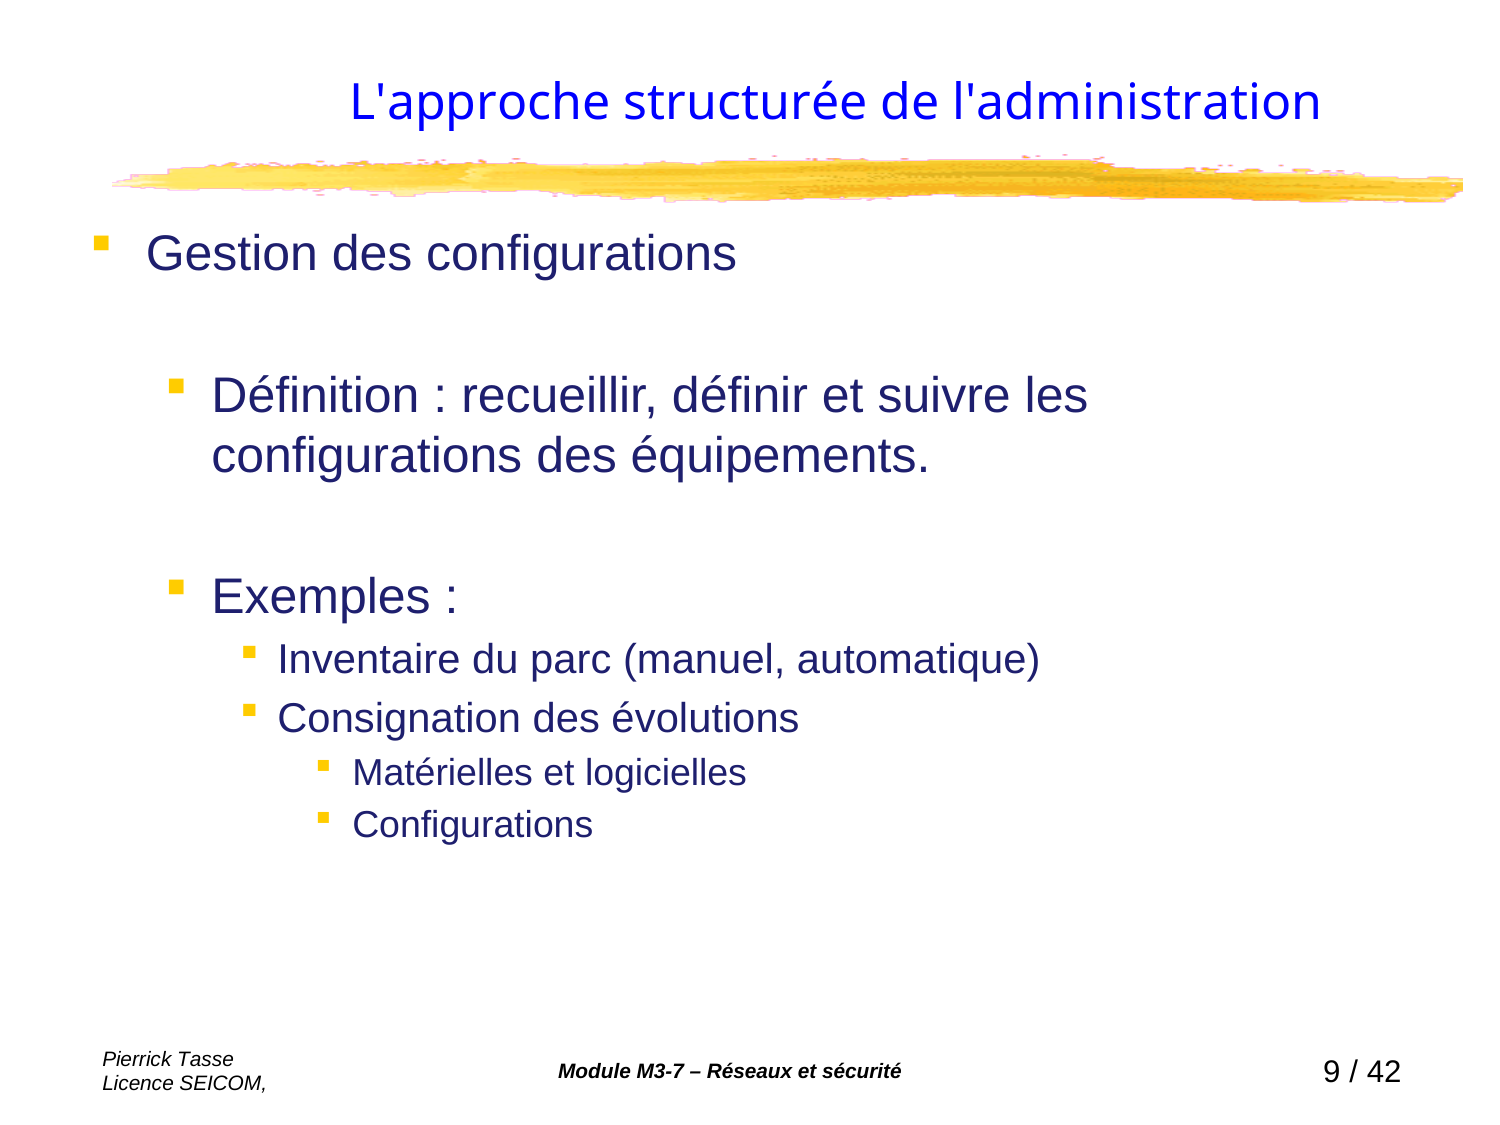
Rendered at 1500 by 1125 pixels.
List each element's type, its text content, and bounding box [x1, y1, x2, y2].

picture [112, 149, 1463, 213]
list Gestion des configurations Définition : recueillir, définir et suivre les configurations des équipements. Exemples : Inventaire du parc (manuel, automatique) Consignation des évolutions Matérielles et logicielles Configurations [74, 212, 1417, 865]
title L'approche structurée de l'administration [62, 37, 1338, 138]
